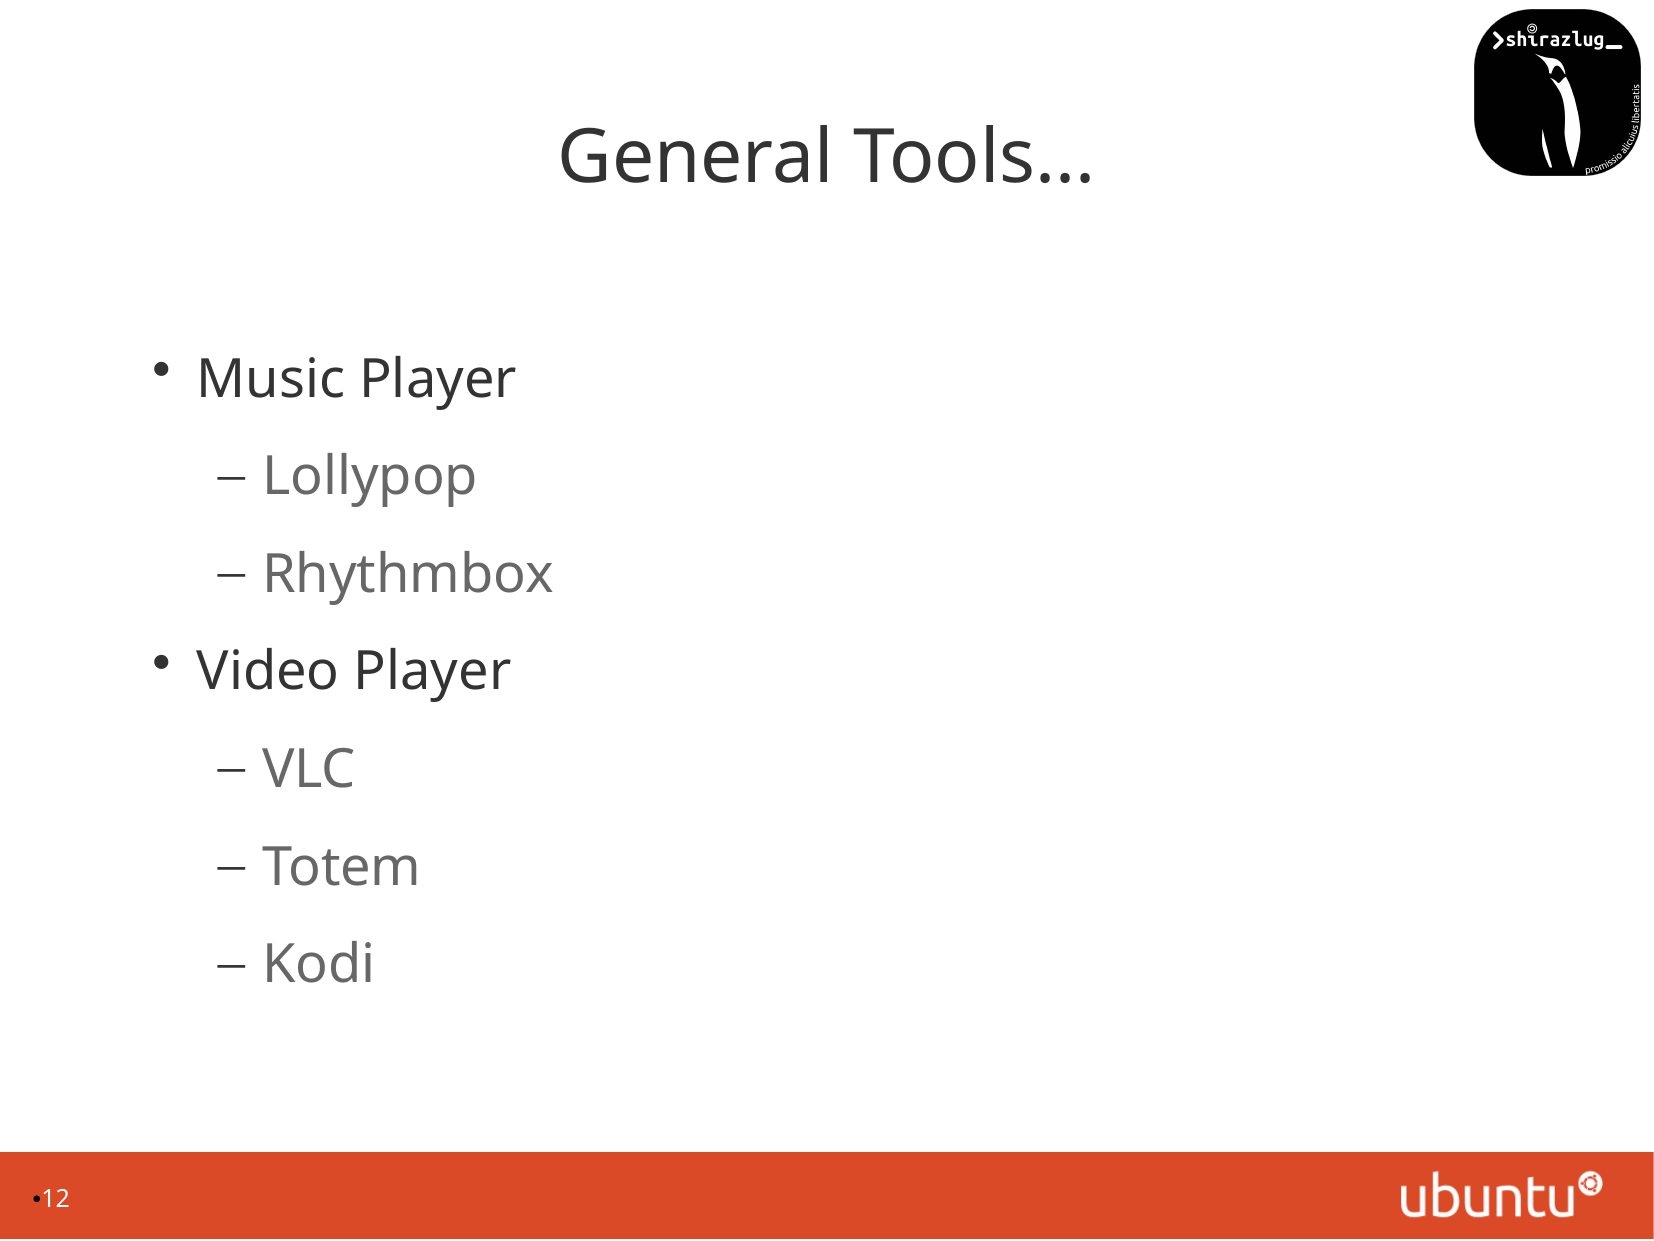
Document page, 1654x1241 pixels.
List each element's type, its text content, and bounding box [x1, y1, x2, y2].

title General Tools... [82, 49, 1571, 257]
list Music Player Lollypop Rhythmbox Video Player VLC Totem Kodi [87, 301, 1579, 1022]
picture [1474, 9, 1641, 176]
picture [0, 1152, 1654, 1239]
